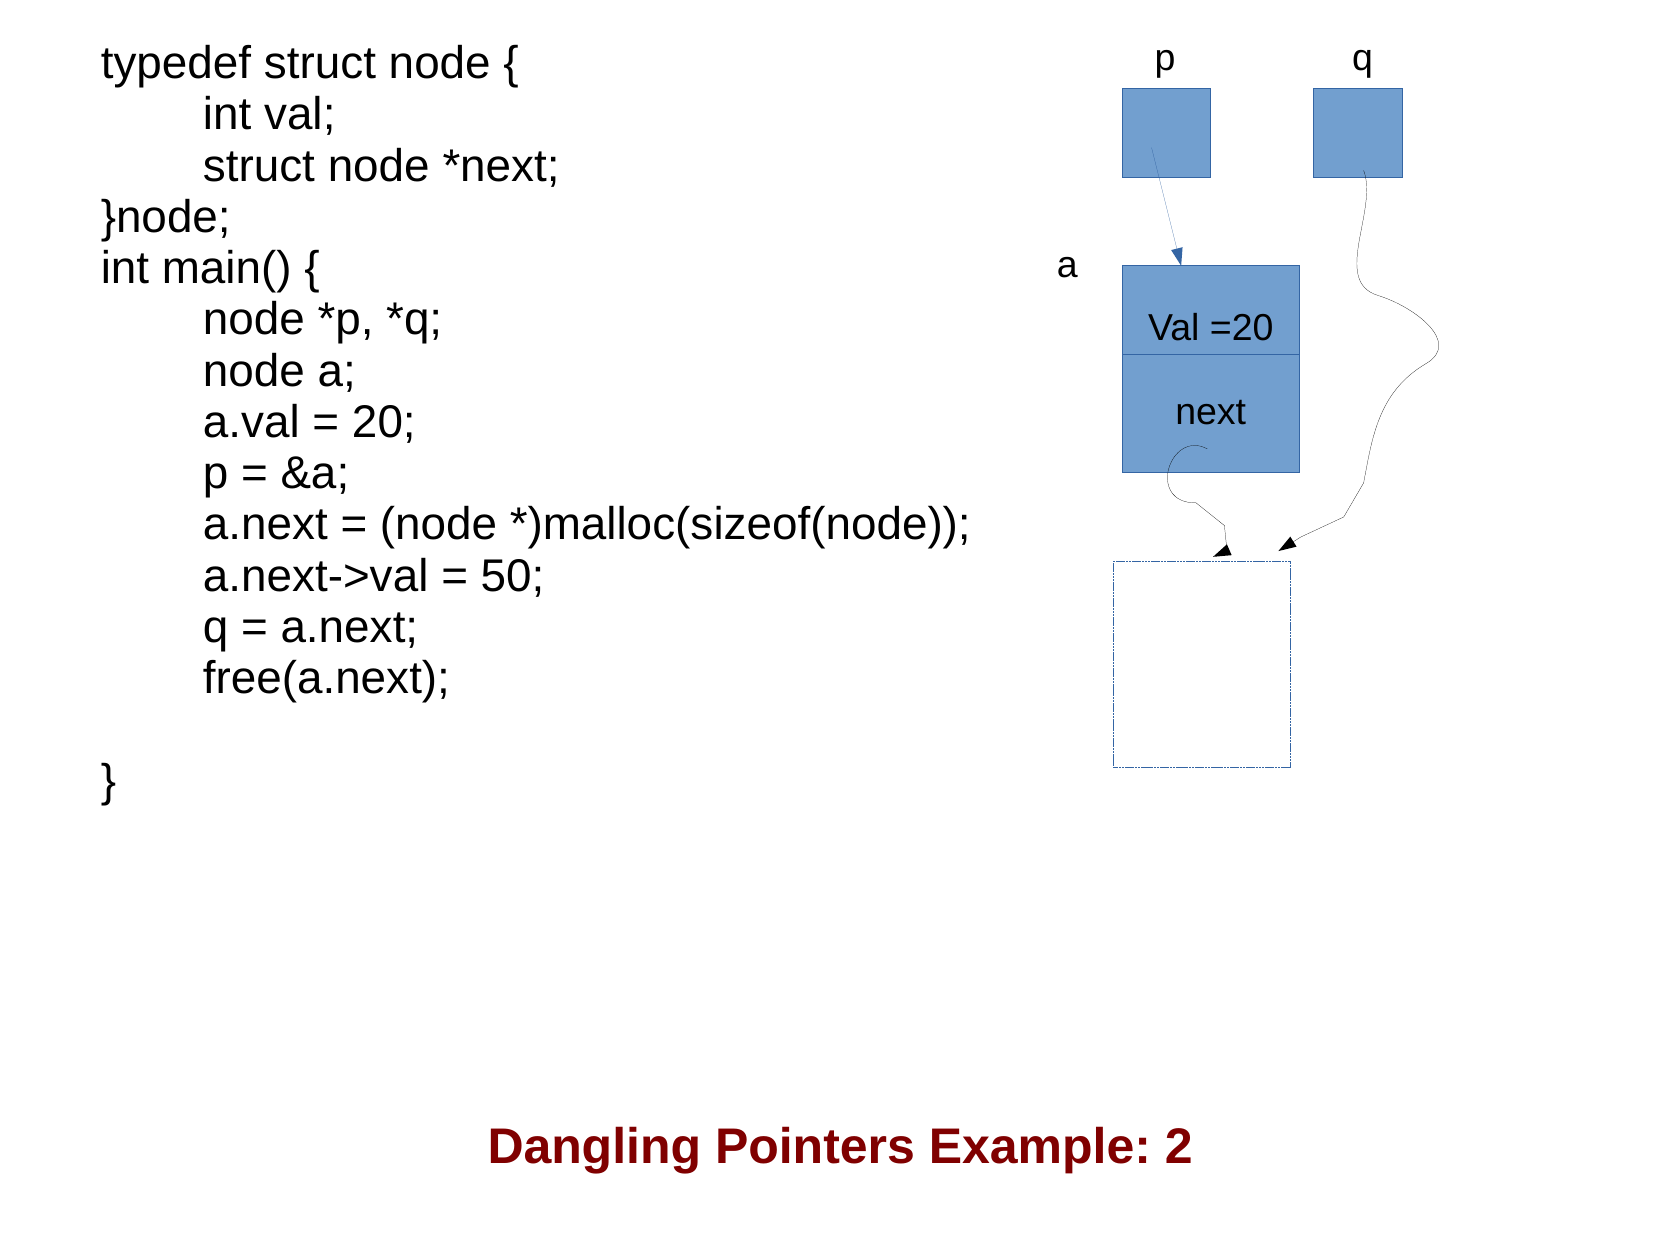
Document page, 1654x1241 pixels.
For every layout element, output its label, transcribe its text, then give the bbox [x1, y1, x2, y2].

text_box [1122, 88, 1211, 178]
text_box a [1042, 236, 1093, 325]
text_box [1313, 88, 1403, 178]
text_box Val =20 next [1122, 265, 1300, 354]
text_box typedef struct node { int val; struct node *next; }node; int main() { node *p, *q; node a; a.val = 20; p = &a; a.next = (node *)malloc(sizeof(node)); a.next->val = 50; q = a.next; free(a.next); } [86, 29, 1004, 814]
text_box q [1337, 29, 1388, 87]
text_box Dangling Pointers Example: 2 [472, 1110, 1209, 1182]
text_box Val =20 next [1122, 355, 1300, 473]
text_box p [1139, 29, 1191, 87]
